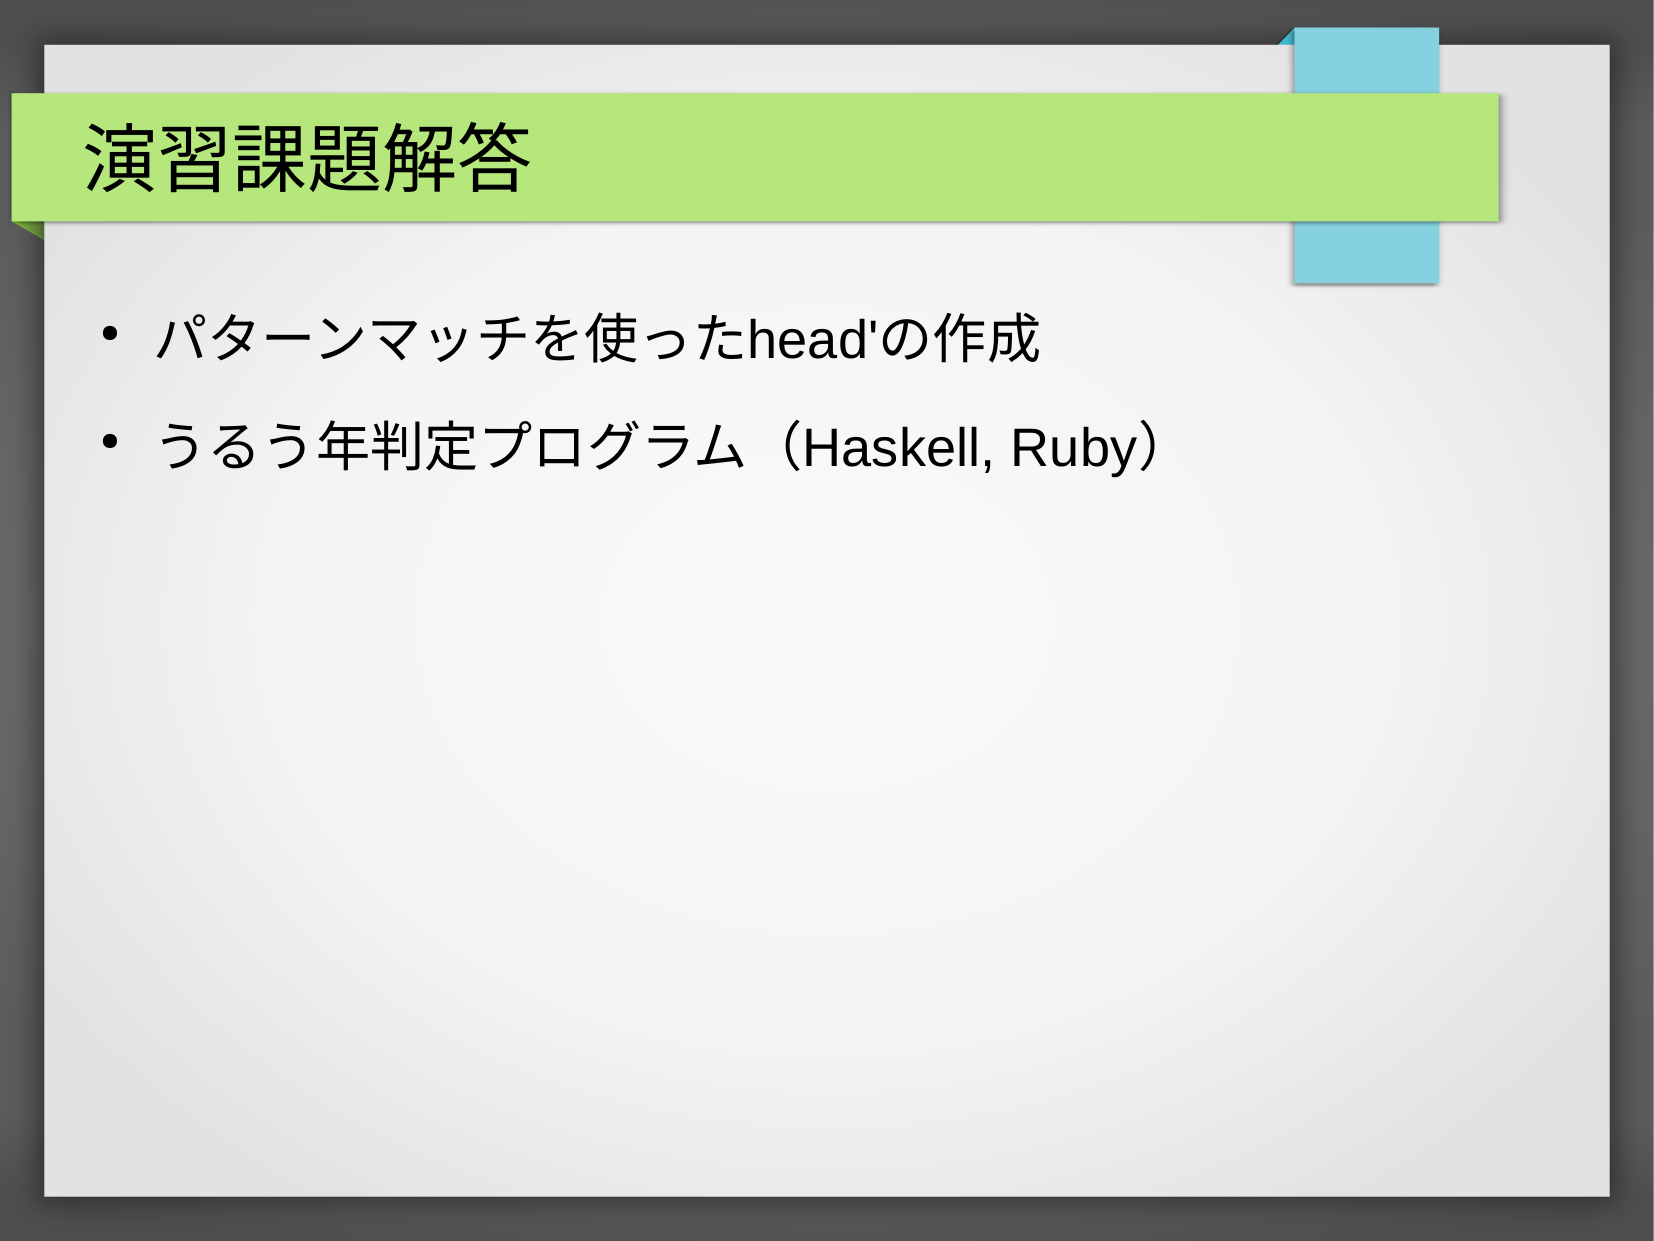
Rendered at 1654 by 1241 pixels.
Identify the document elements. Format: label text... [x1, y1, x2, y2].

list パターンマッチを使ったhead'の作成 うるう年判定プログラム（Haskell, Ruby） [82, 295, 1571, 1015]
picture [0, 0, 1654, 1241]
title 演習課題解答 [82, 94, 1264, 213]
